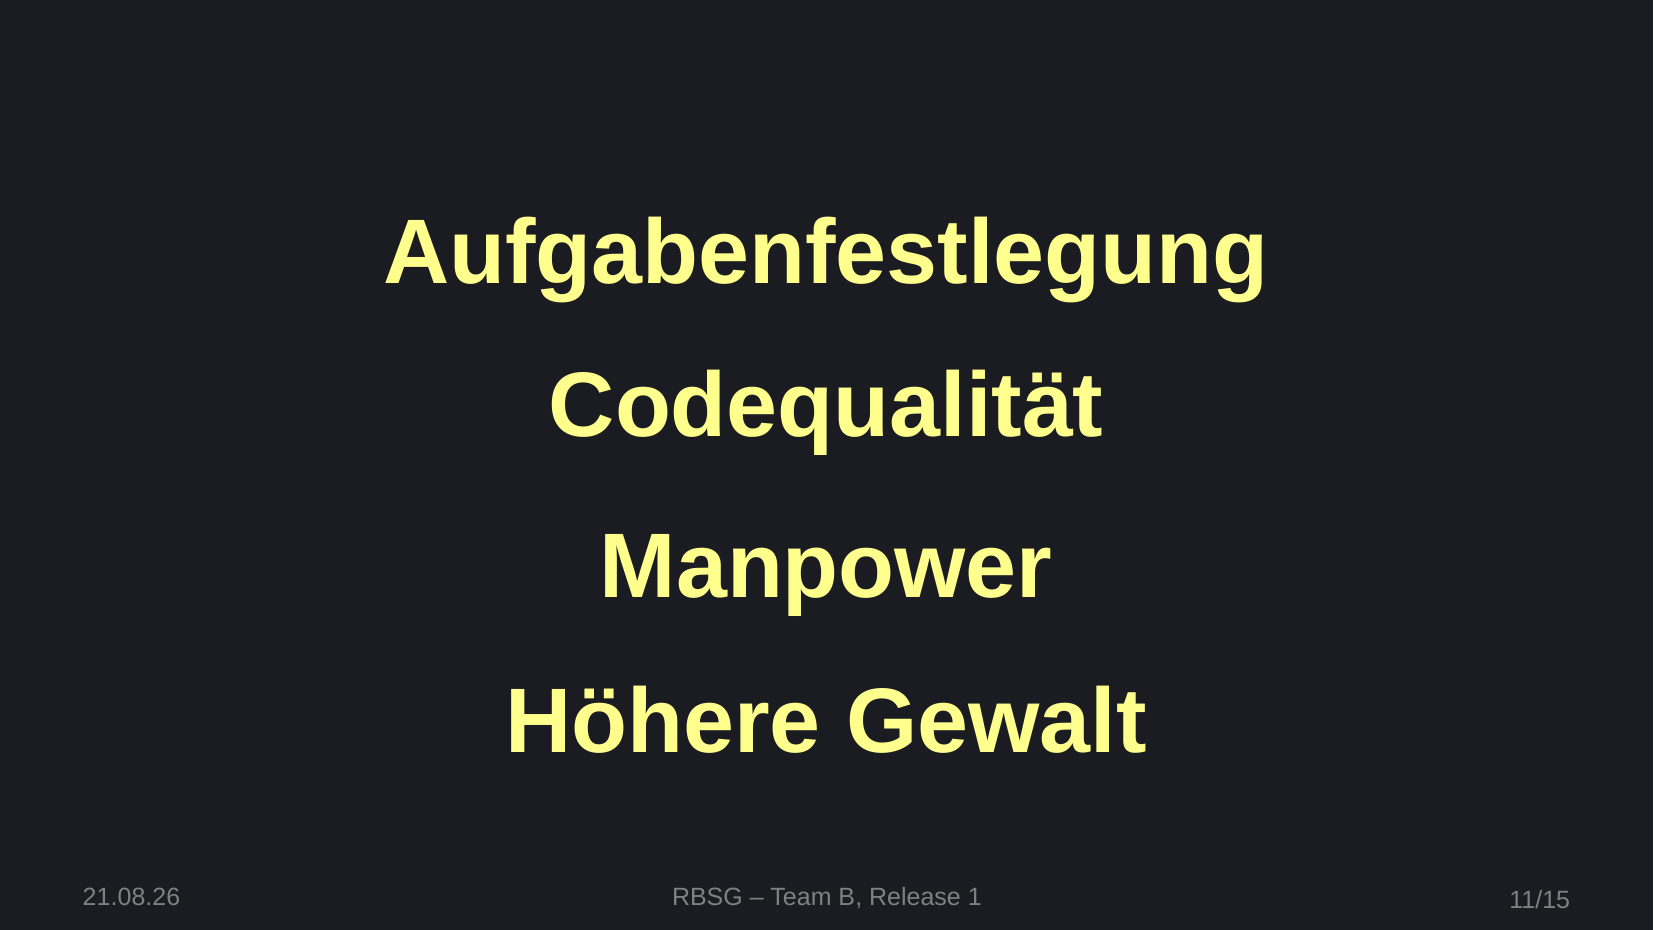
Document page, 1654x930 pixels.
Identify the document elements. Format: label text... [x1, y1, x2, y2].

text_box Höhere Gewalt [139, 610, 1514, 764]
text_box Codequalität [139, 294, 1514, 448]
text_box Aufgabenfestlegung [139, 142, 1514, 294]
text_box Manpower [139, 455, 1514, 609]
